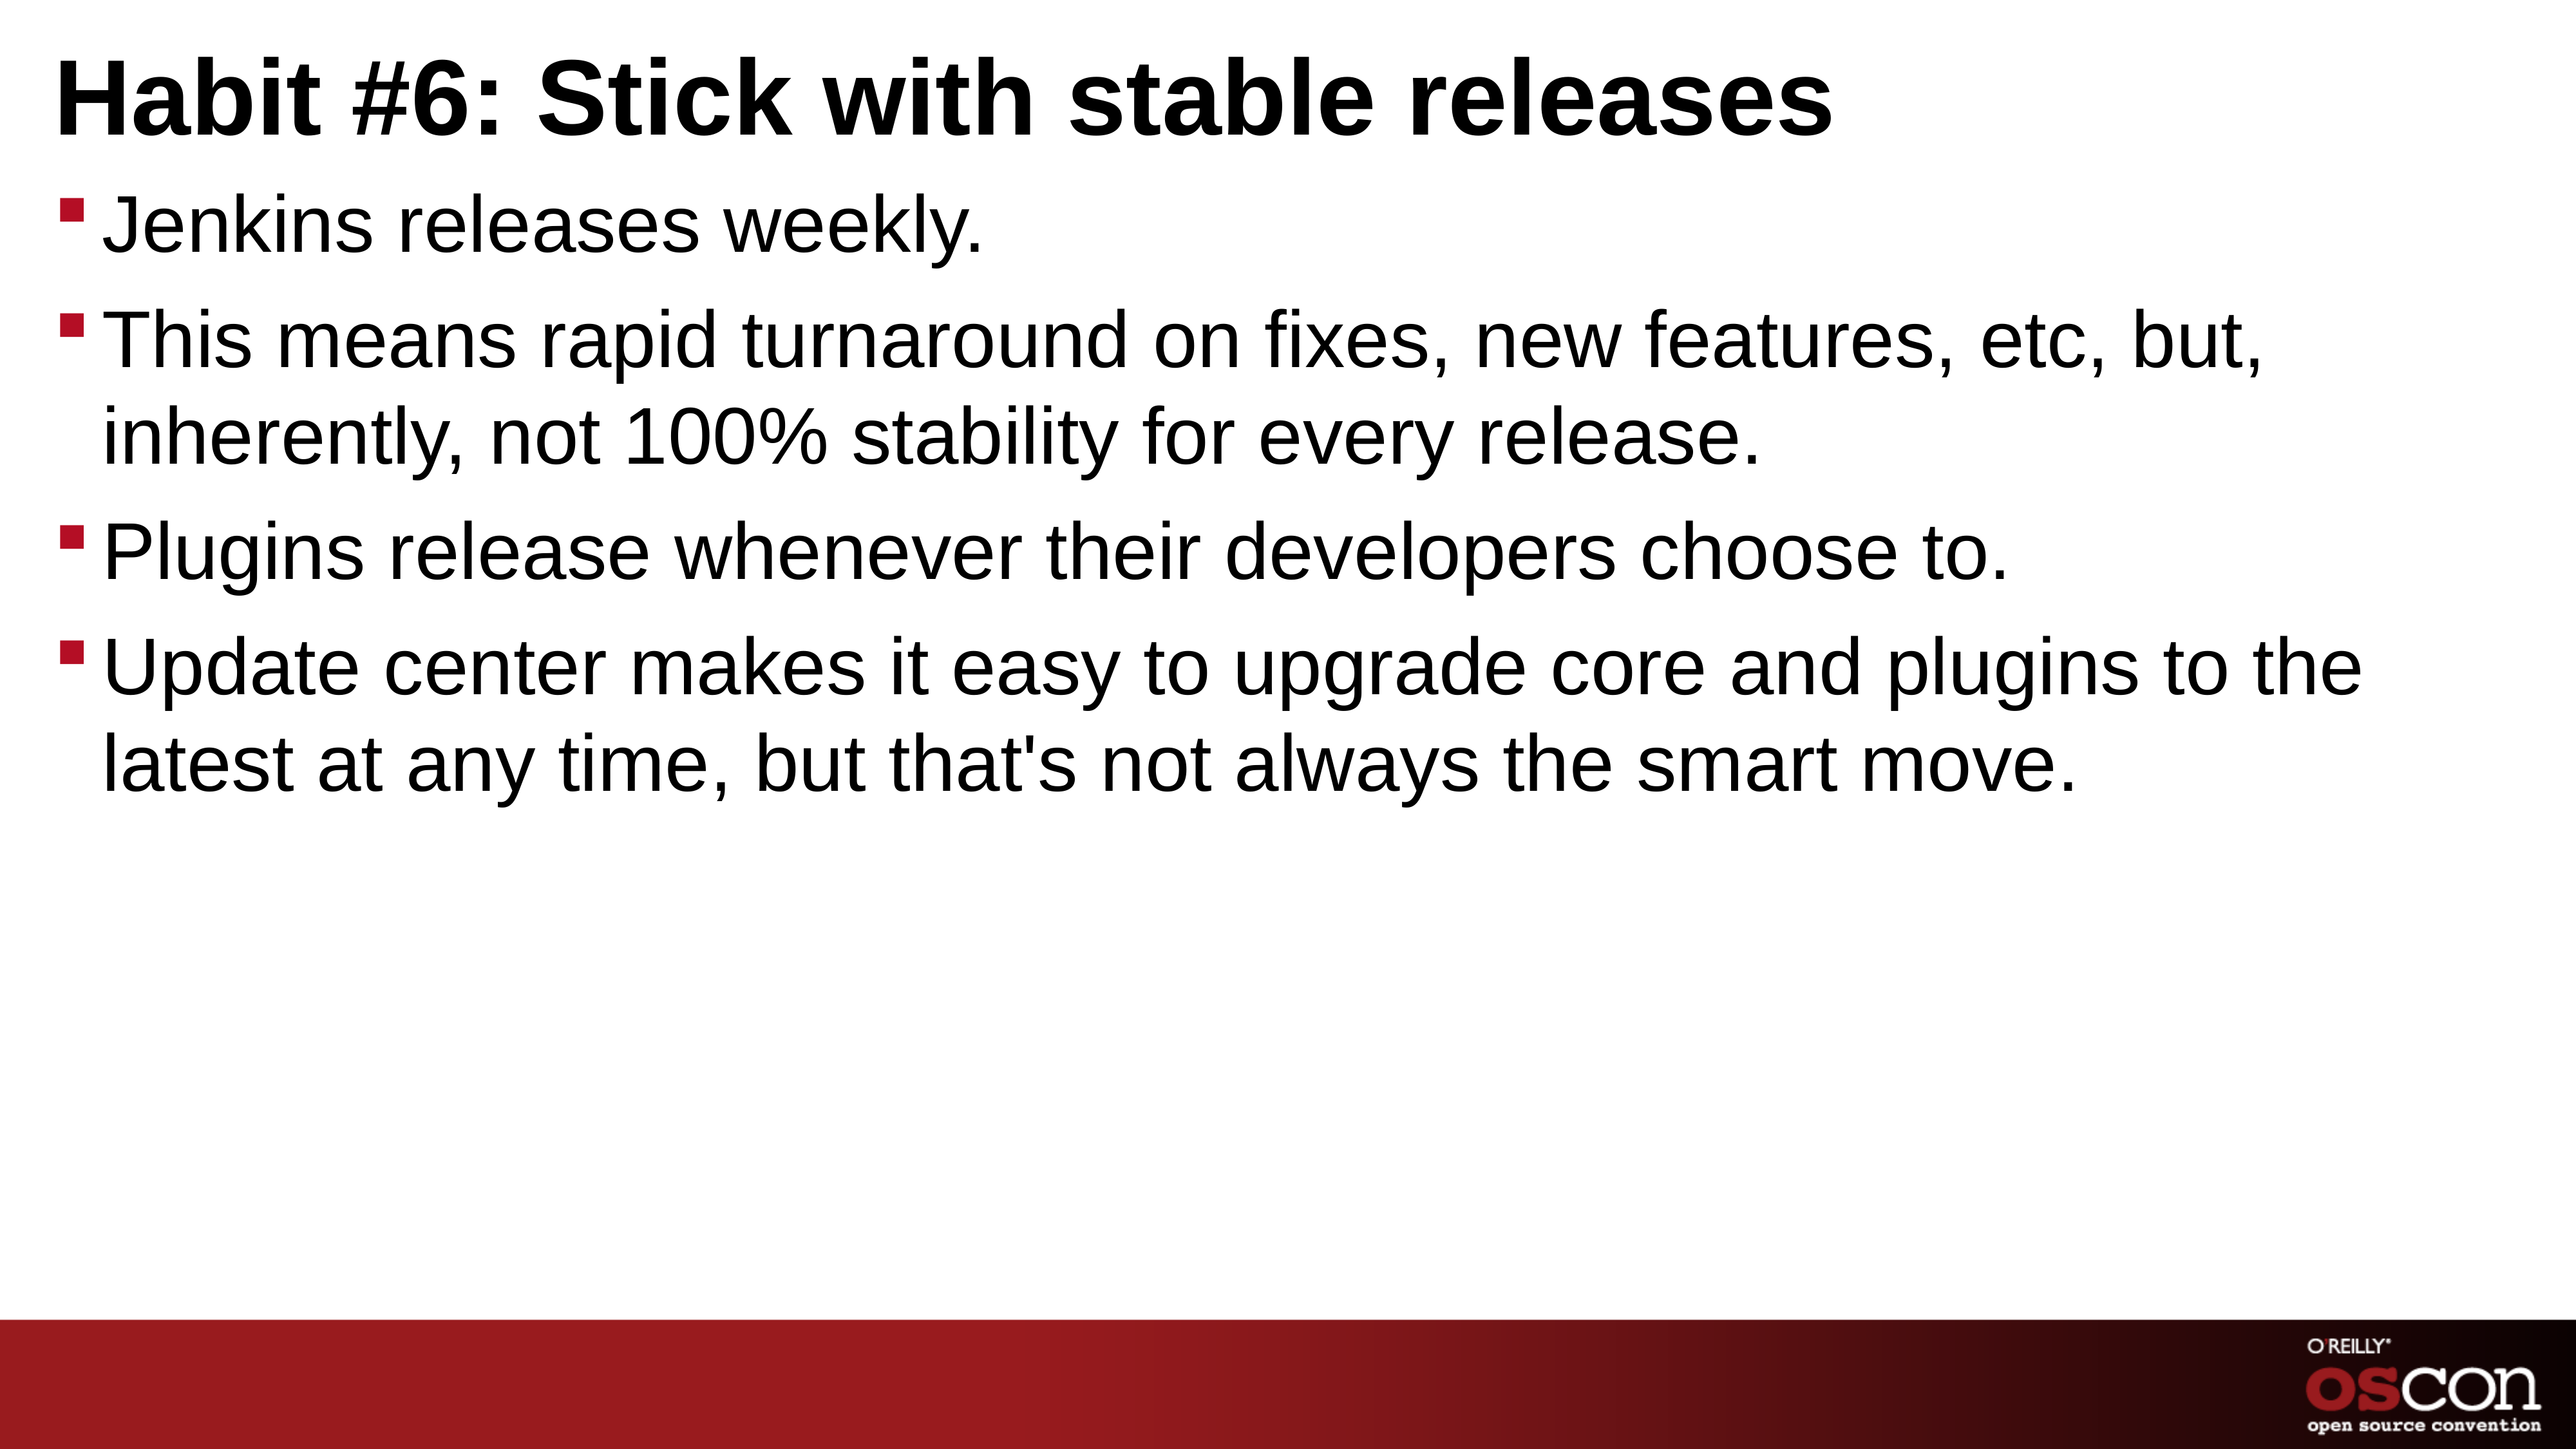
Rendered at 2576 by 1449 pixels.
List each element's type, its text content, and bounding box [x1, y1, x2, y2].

list Jenkins releases weekly. This means rapid turnaround on fixes, new features, etc, but, inherently, not 100% stability for every release. Plugins release whenever their developers choose to. Update center makes it easy to upgrade core and plugins to the latest at any time, but that's not always the smart move. [48, 166, 2514, 1449]
title Habit #6: Stick with stable releases [48, 17, 2514, 166]
picture [0, 0, 2576, 1449]
